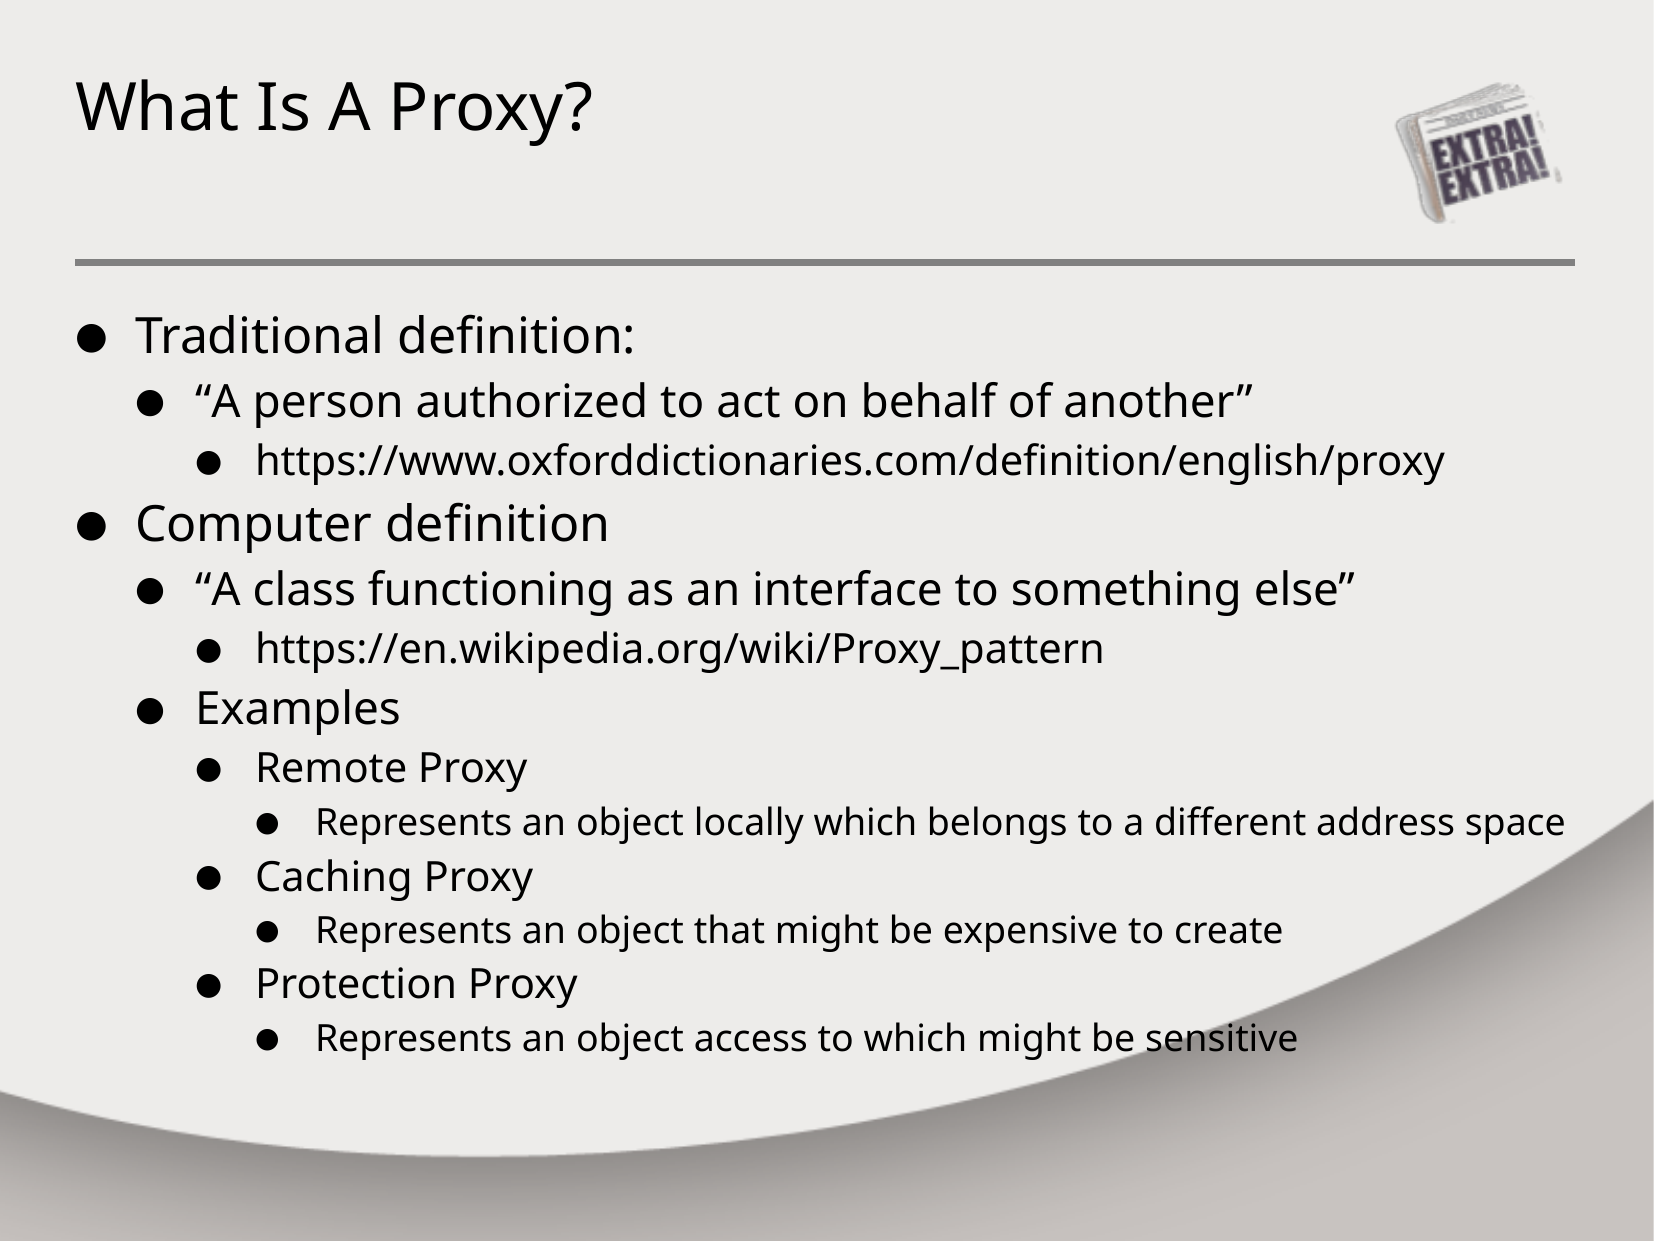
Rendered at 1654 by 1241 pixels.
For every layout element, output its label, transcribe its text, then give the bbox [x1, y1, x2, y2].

list Traditional definition: “A person authorized to act on behalf of another” https://www.oxforddictionaries.com/definition/english/proxy Computer definition “A class functioning as an interface to something else” https://en.wikipedia.org/wiki/Proxy_pattern Examples Remote Proxy Represents an object locally which belongs to a different address space Caching Proxy Represents an object that might be expensive to create Protection Proxy Represents an object access to which might be sensitive [75, 300, 1576, 1163]
picture [0, 0, 1654, 1241]
title What Is A Proxy? [75, 75, 1387, 226]
